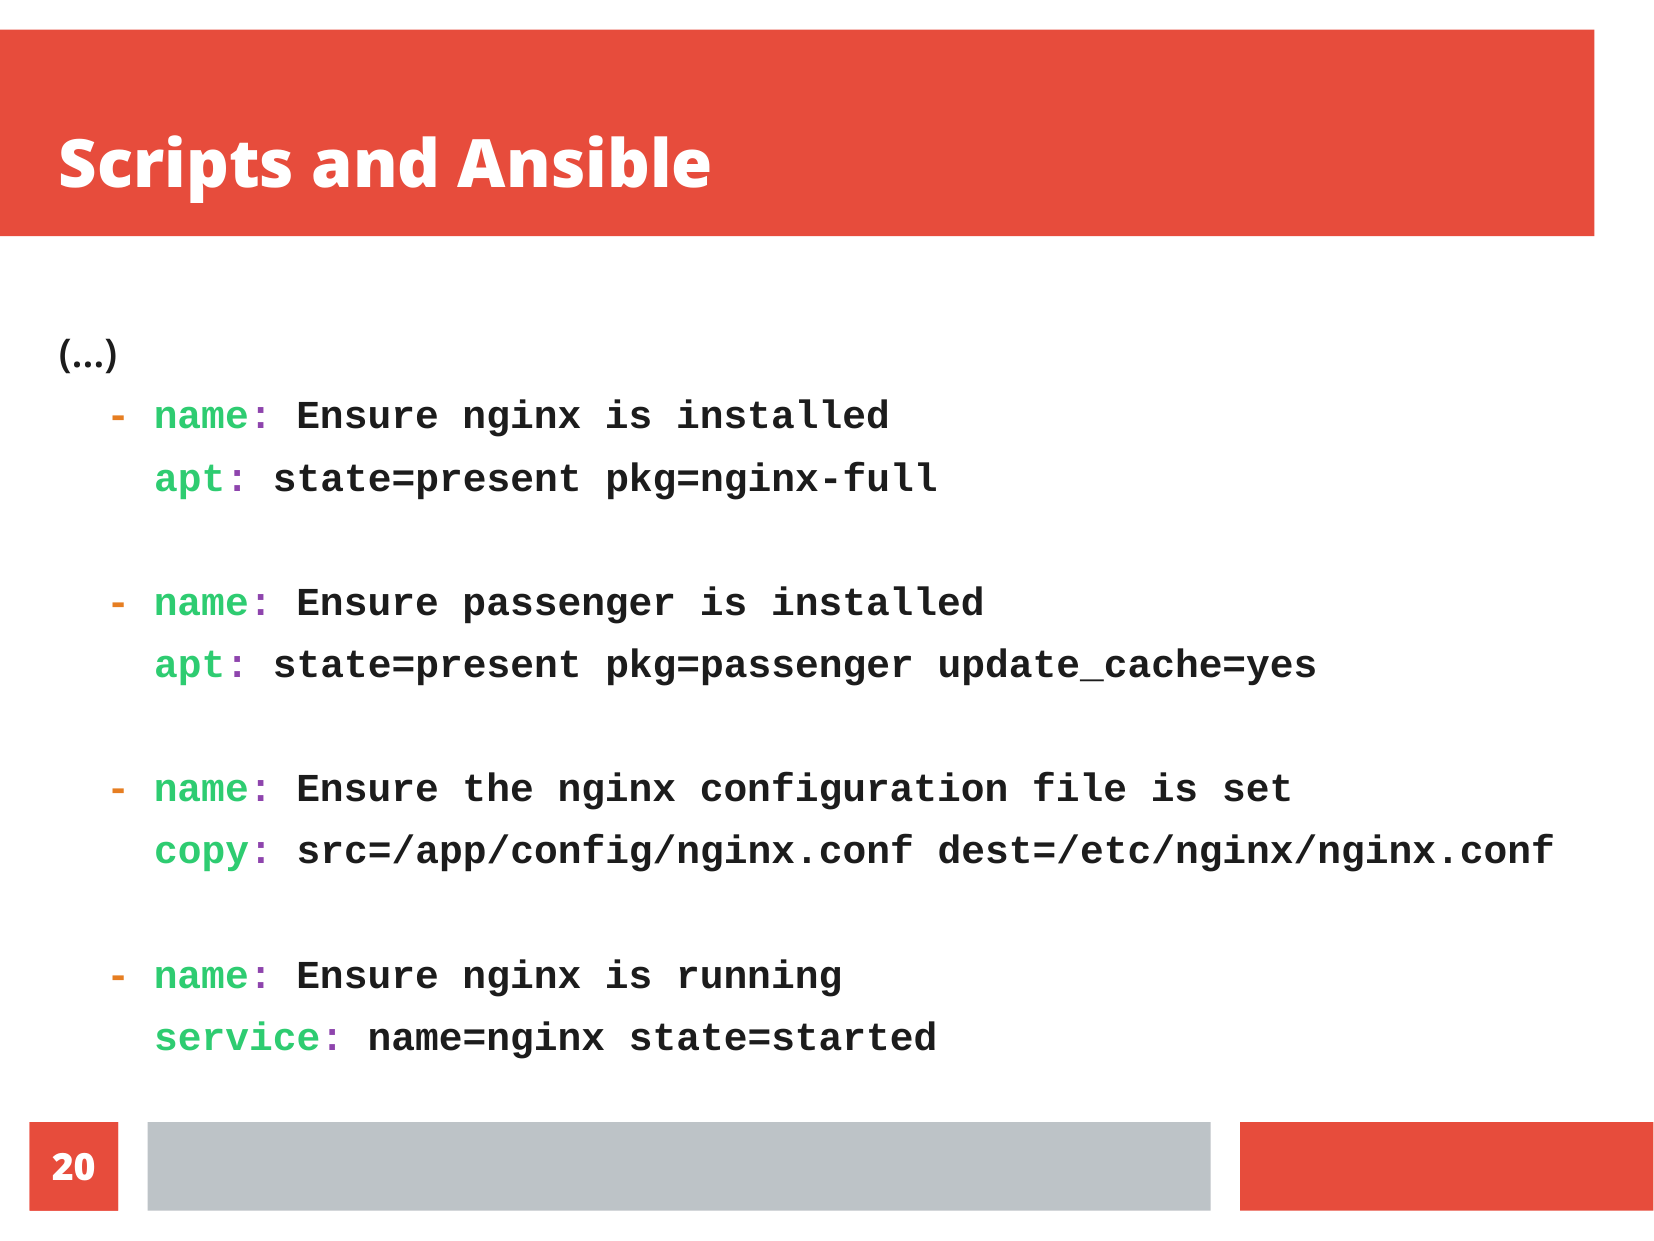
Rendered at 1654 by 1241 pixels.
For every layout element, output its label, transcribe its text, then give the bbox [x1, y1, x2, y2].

title Scripts and Ansible [59, 59, 1595, 207]
list (…) - name: Ensure nginx is installed apt: state=present pkg=nginx-full - name: Ensure passenger is installed apt: state=present pkg=passenger update_cache=yes - name: Ensure the nginx configuration file is set copy: src=/app/config/nginx.conf dest=/etc/nginx/nginx.conf - name: Ensure nginx is running service: name=nginx state=started [59, 324, 1565, 1093]
